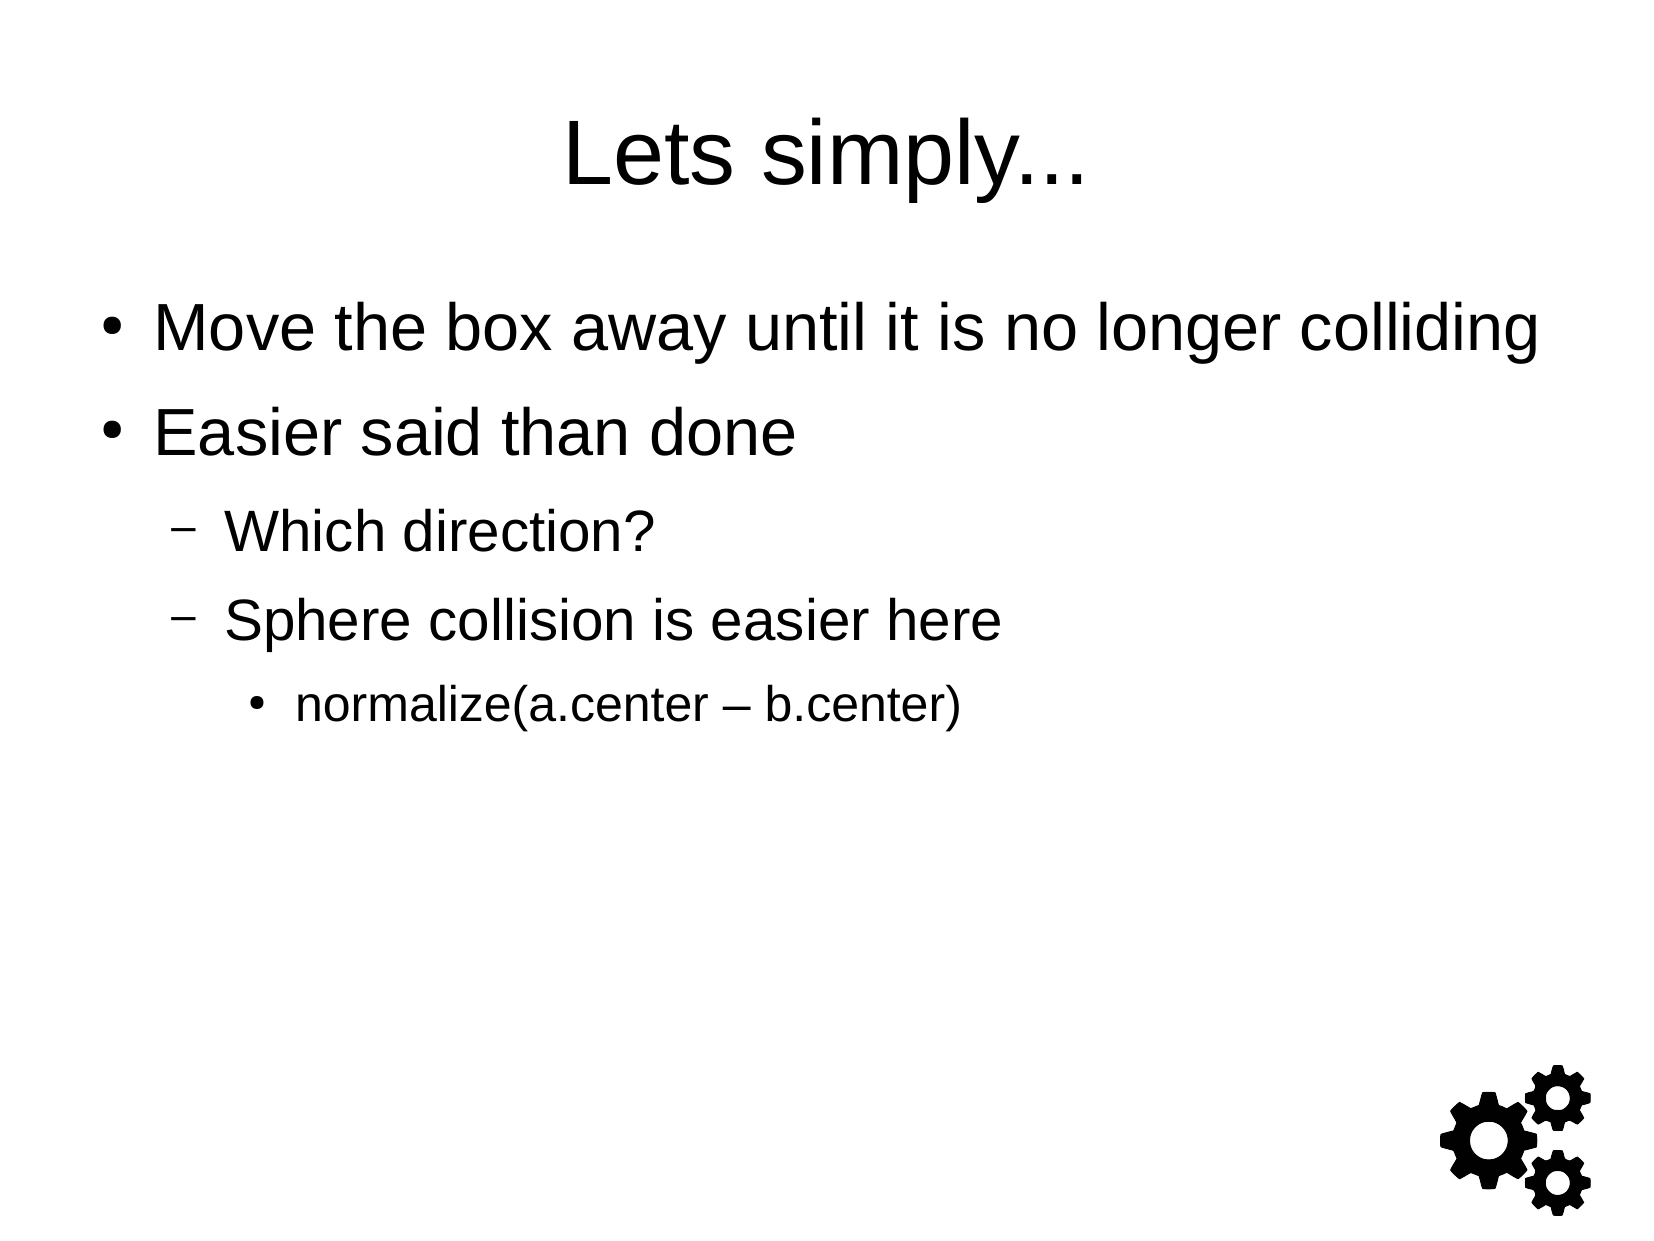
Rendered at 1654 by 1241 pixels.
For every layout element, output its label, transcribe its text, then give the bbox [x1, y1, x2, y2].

list Move the box away until it is no longer colliding Easier said than done Which direction? Sphere collision is easier here normalize(a.center – b.center) [82, 290, 1571, 1010]
title Lets simply... [82, 49, 1571, 257]
picture [1440, 1065, 1591, 1216]
